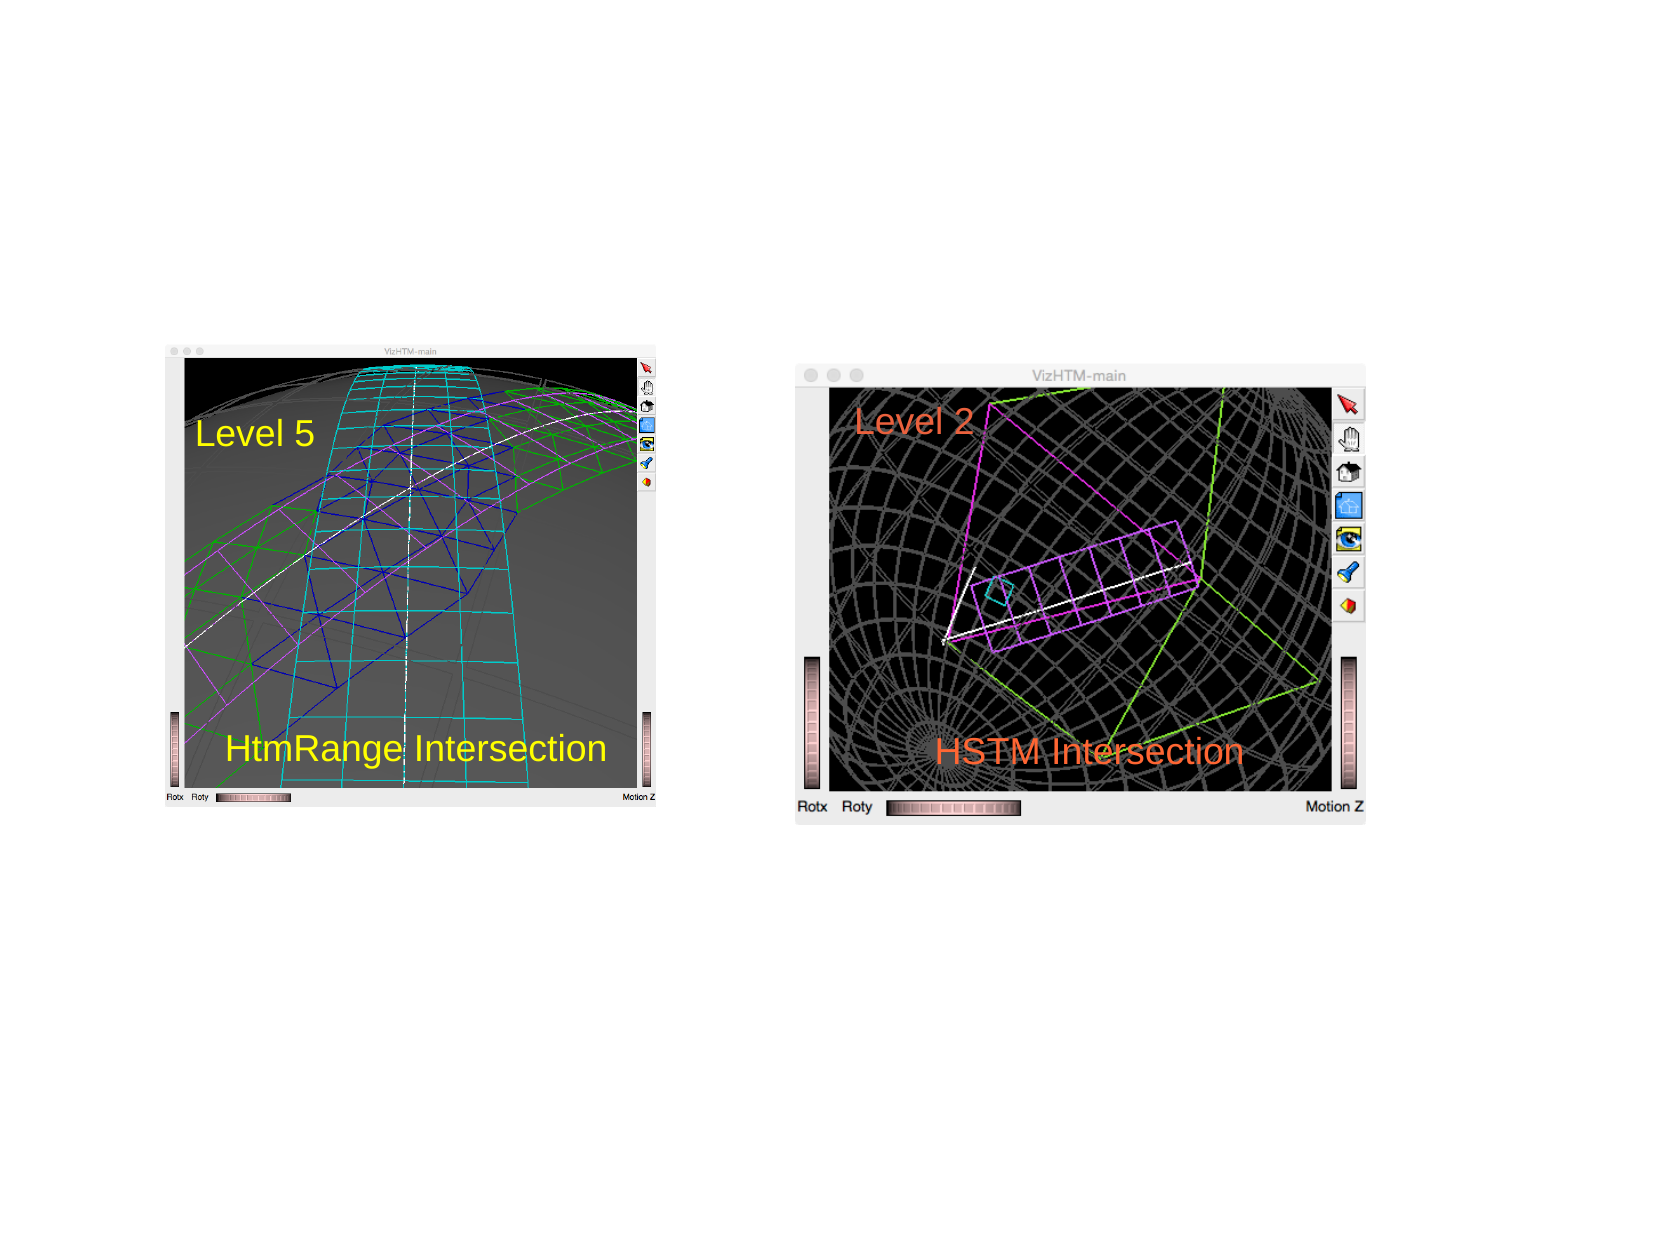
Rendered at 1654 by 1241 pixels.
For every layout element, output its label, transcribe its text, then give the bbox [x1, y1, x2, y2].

text_box HtmRange Intersection [210, 720, 624, 777]
picture [165, 344, 656, 807]
text_box Level 2 [839, 393, 991, 450]
picture [795, 363, 1366, 826]
text_box Level 5 [180, 405, 331, 462]
text_box HSTM Intersection [919, 723, 1261, 780]
